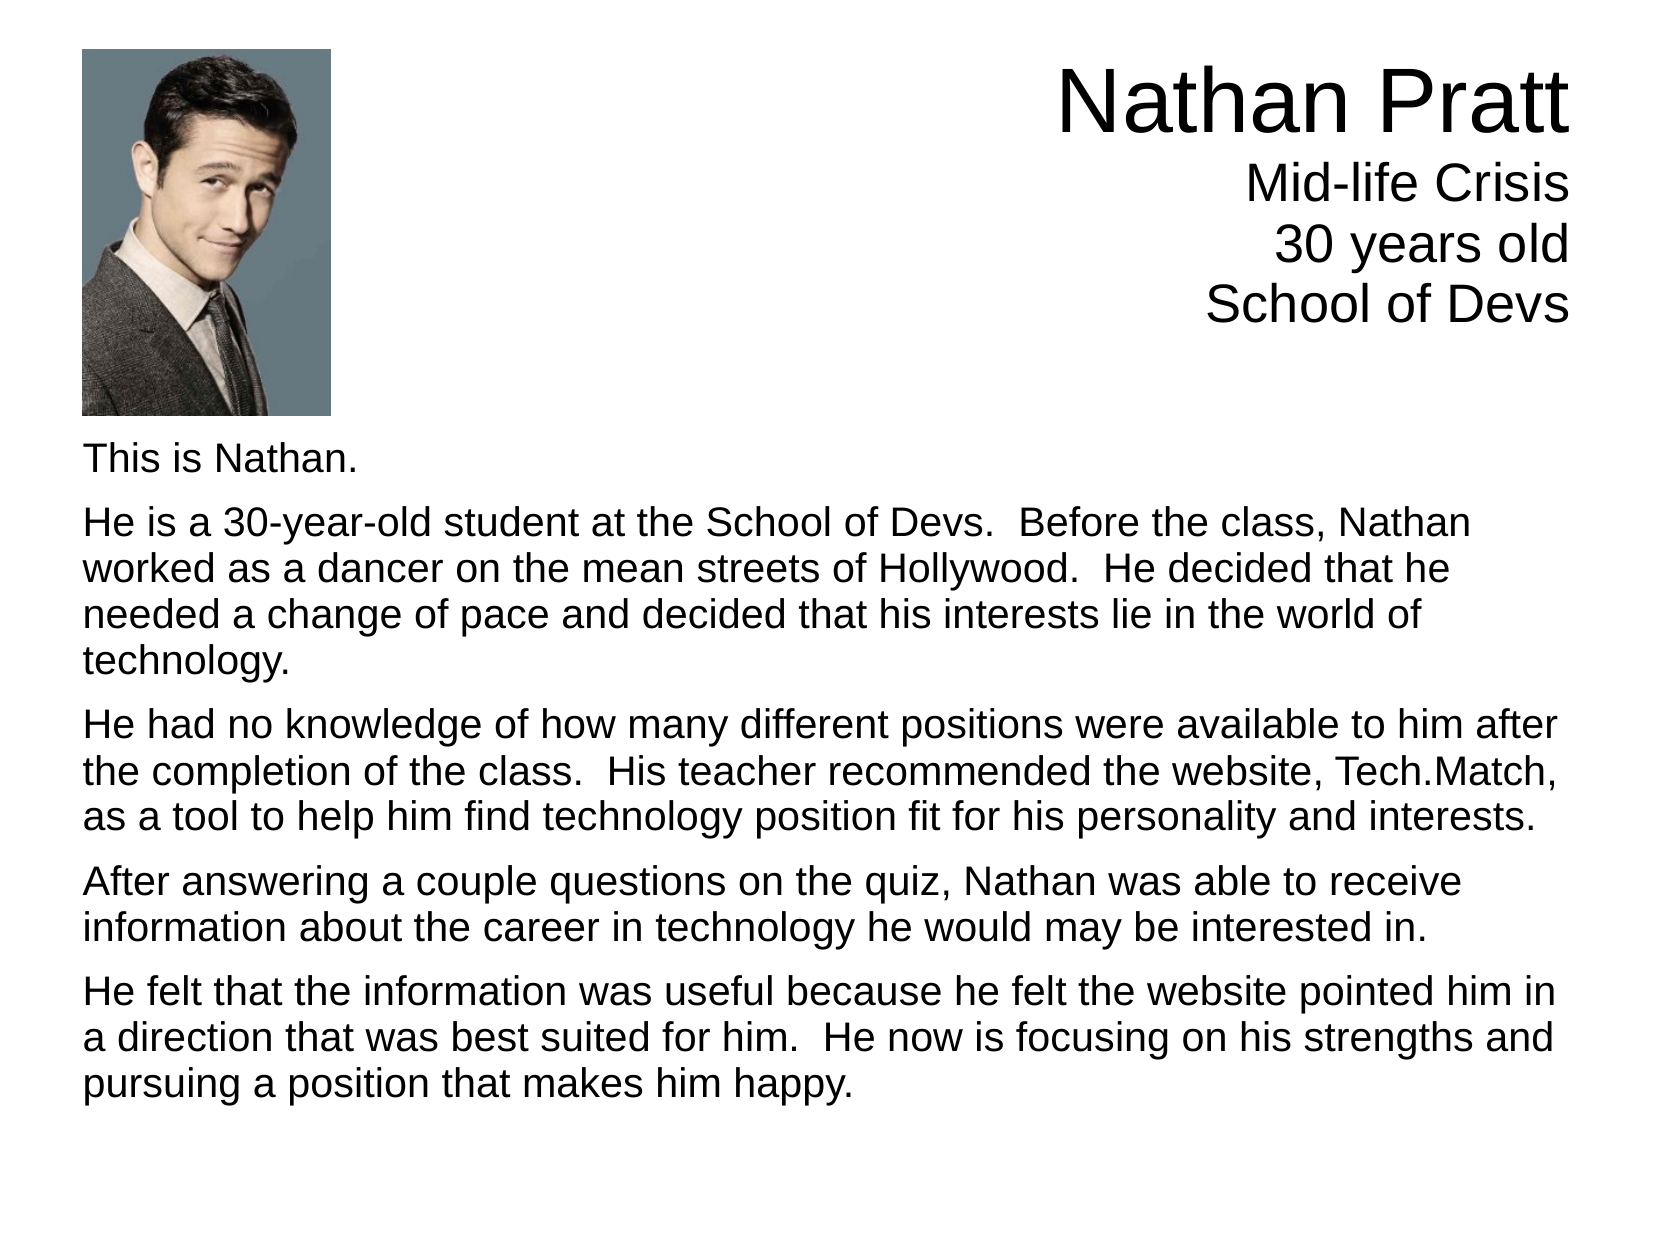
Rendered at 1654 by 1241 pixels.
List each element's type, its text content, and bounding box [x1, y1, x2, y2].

list This is Nathan. He is a 30-year-old student at the School of Devs. Before the class, Nathan worked as a dancer on the mean streets of Hollywood. He decided that he needed a change of pace and decided that his interests lie in the world of technology. He had no knowledge of how many different positions were available to him after the completion of the class. His teacher recommended the website, Tech.Match, as a tool to help him find technology position fit for his personality and interests. After answering a couple questions on the quiz, Nathan was able to receive information about the career in technology he would may be interested in. He felt that the information was useful because he felt the website pointed him in a direction that was best suited for him. He now is focusing on his strengths and pursuing a position that makes him happy. [82, 435, 1571, 1155]
title Nathan Pratt Mid-life Crisis 30 years old School of Devs [331, 49, 1571, 335]
picture [82, 49, 331, 416]
